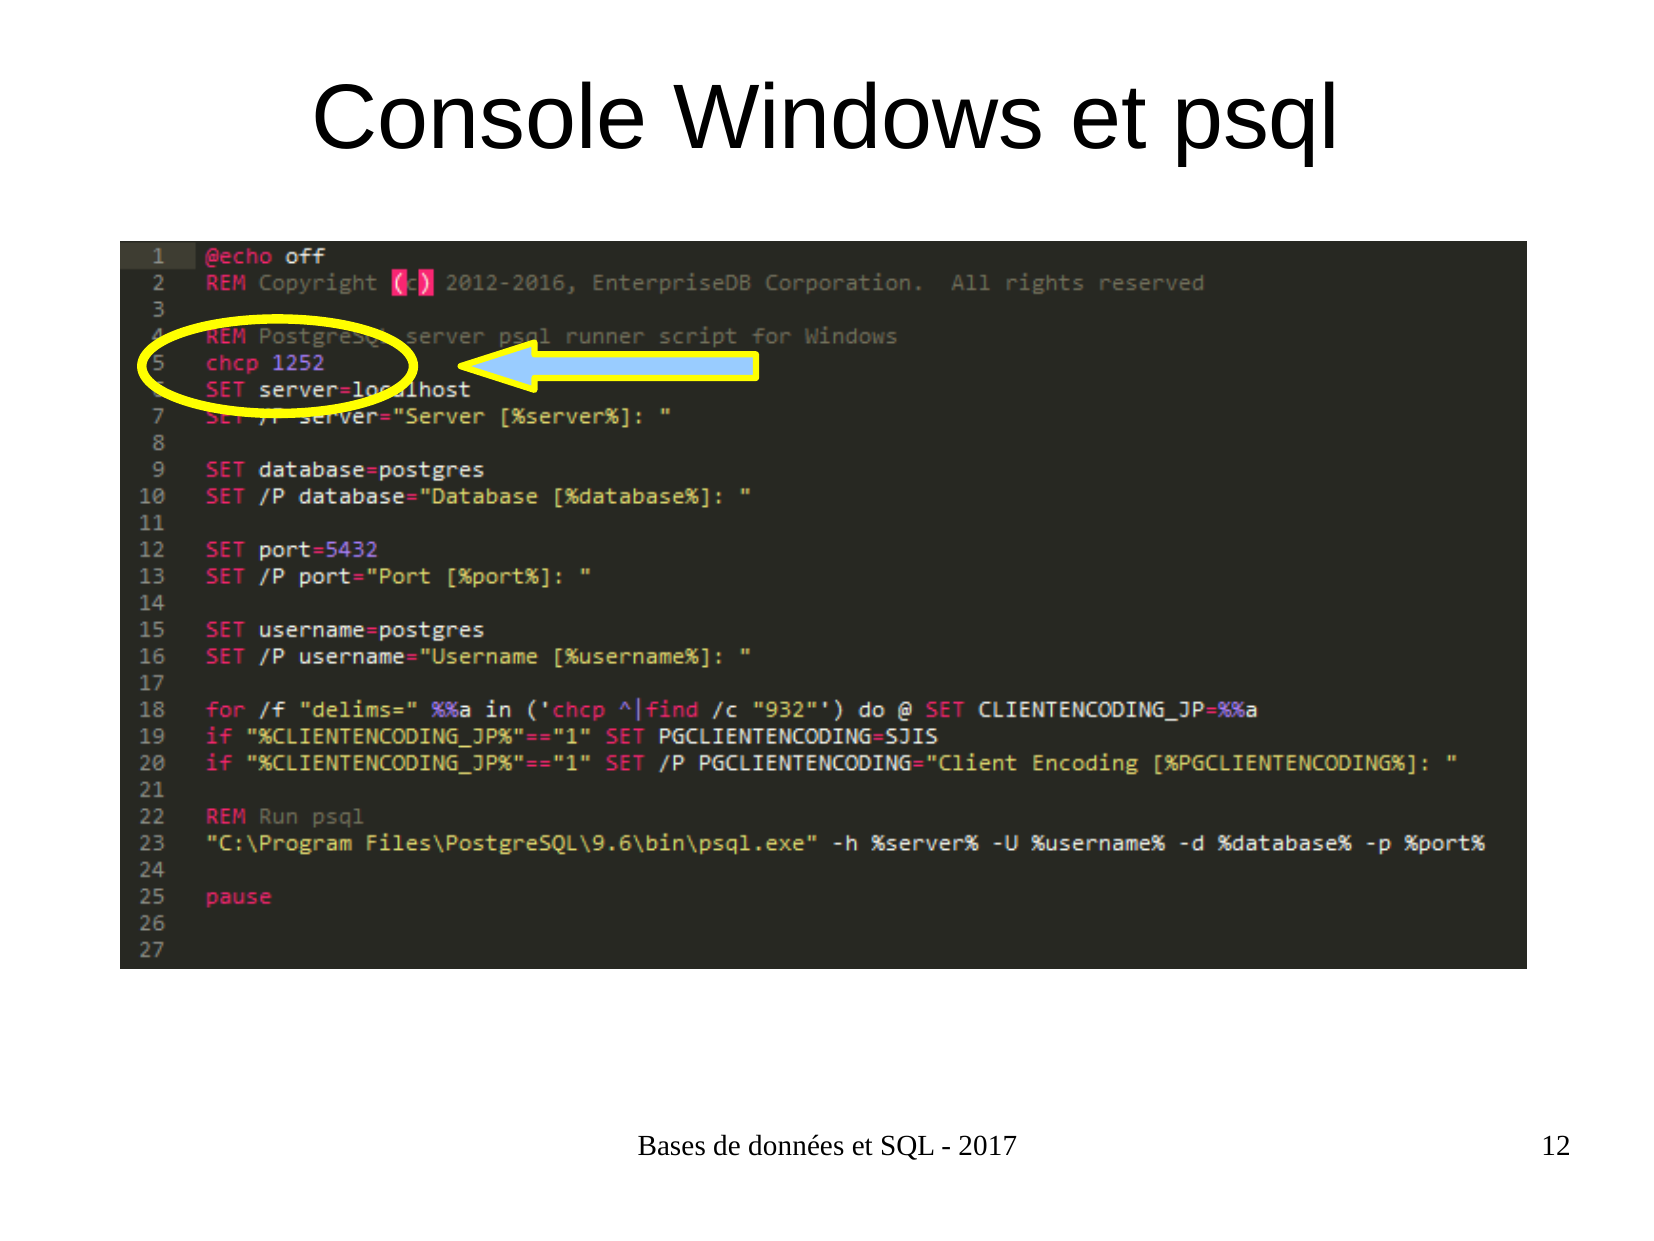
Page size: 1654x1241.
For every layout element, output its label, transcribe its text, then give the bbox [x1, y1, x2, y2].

text_box [460, 342, 756, 390]
title Console Windows et psql [82, 56, 1571, 178]
picture [120, 241, 1527, 969]
